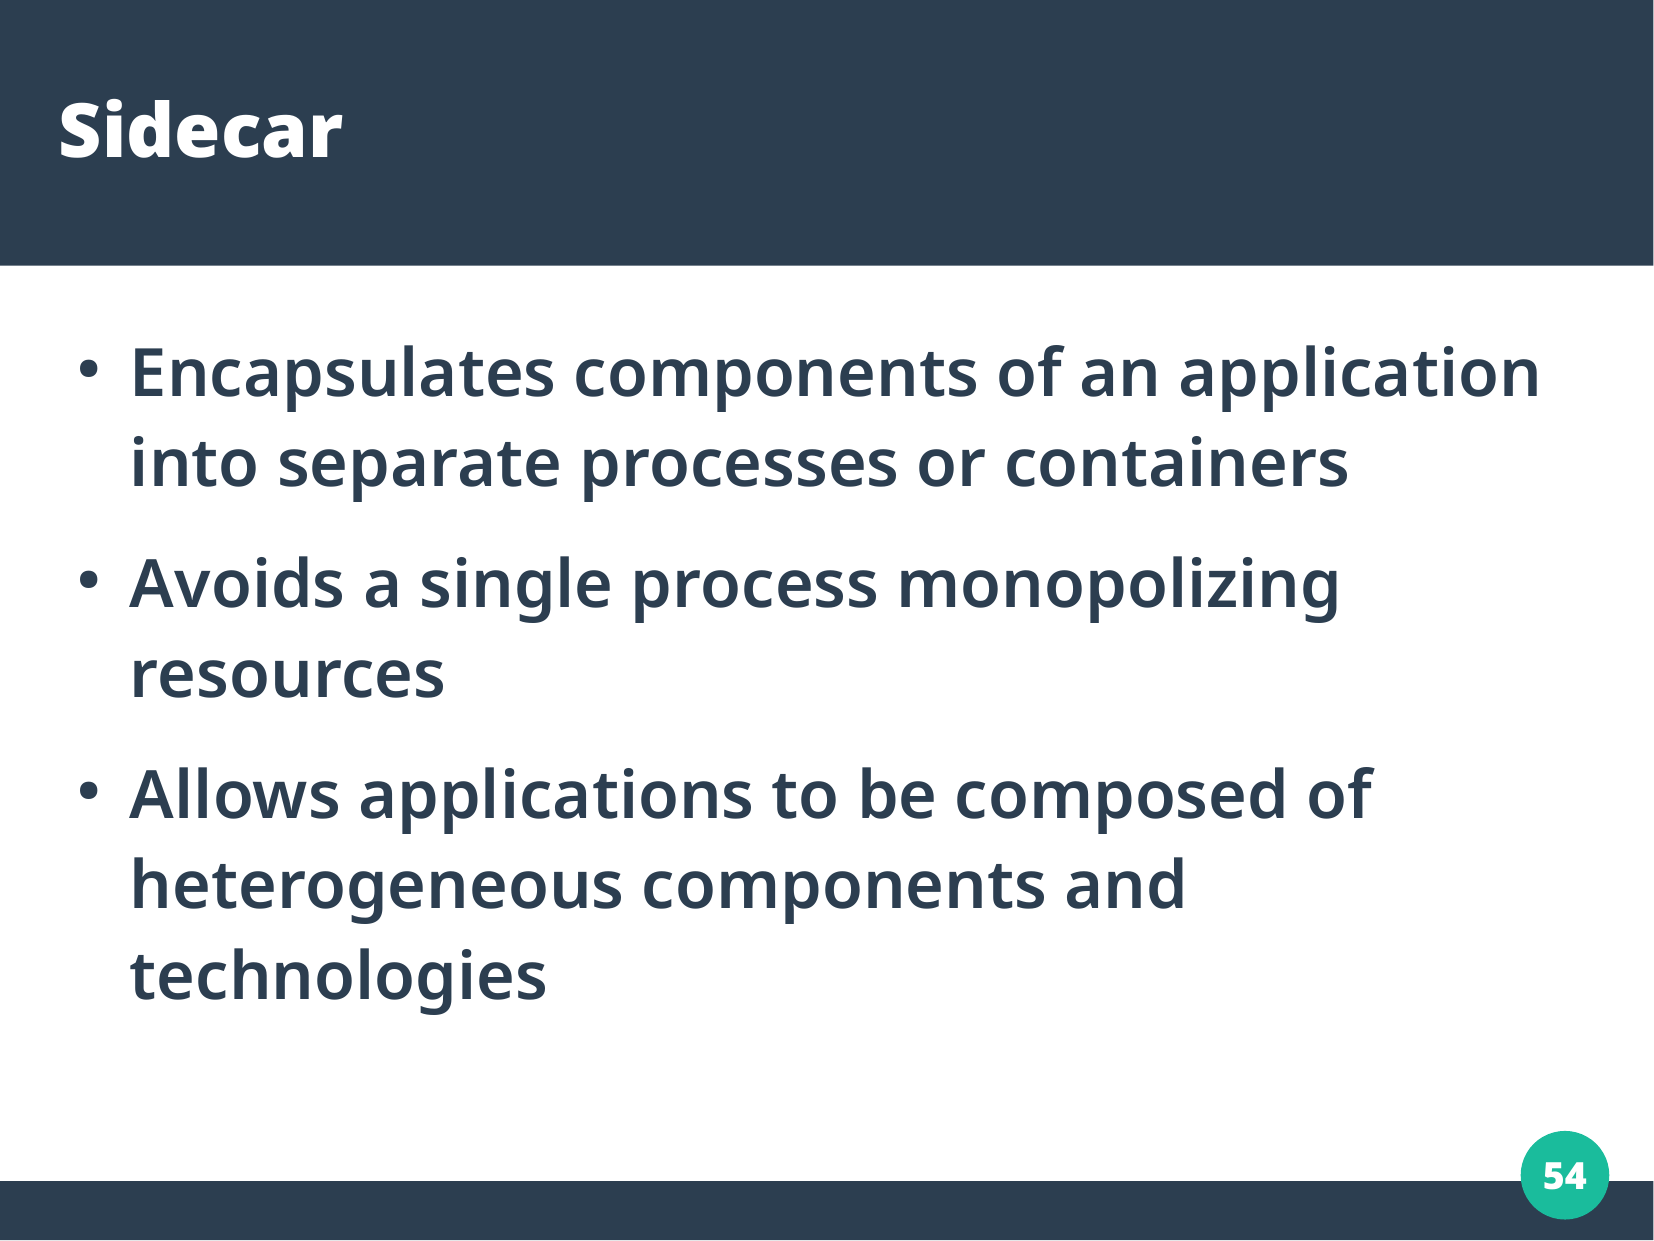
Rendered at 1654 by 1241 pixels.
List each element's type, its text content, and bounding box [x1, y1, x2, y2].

title Sidecar [59, 49, 1595, 207]
list Encapsulates components of an application into separate processes or containers Avoids a single process monopolizing resources Allows applications to be composed of heterogeneous components and technologies [59, 324, 1595, 1152]
